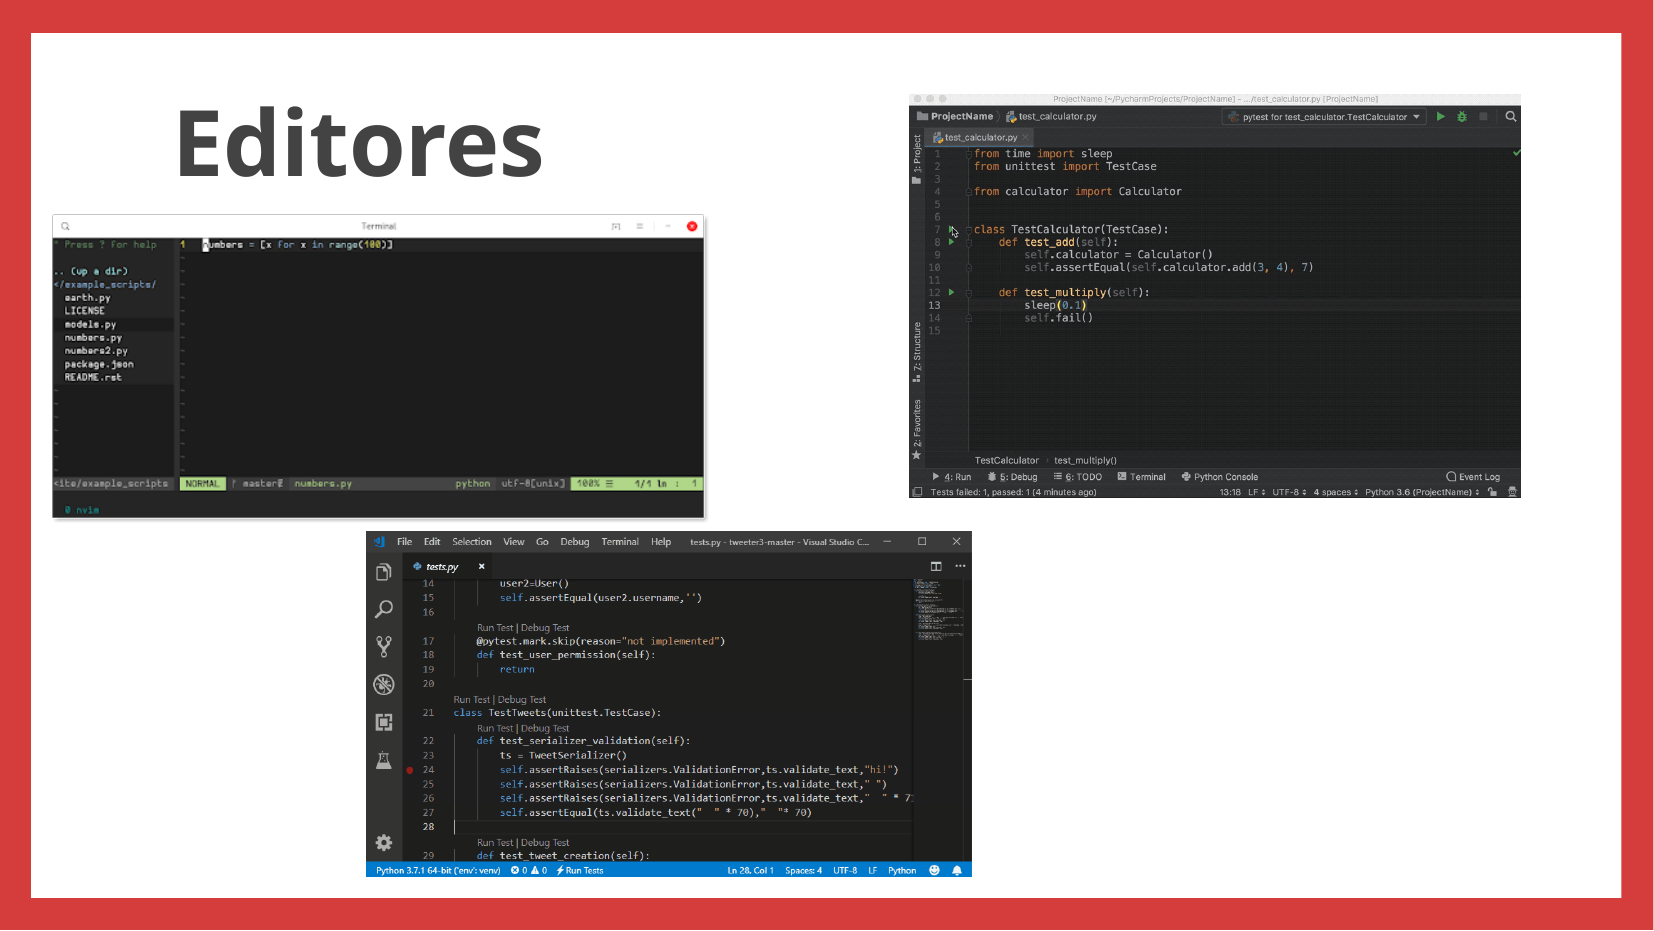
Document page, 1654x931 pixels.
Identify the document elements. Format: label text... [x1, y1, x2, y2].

picture [50, 212, 709, 523]
picture [909, 94, 1521, 498]
title Editores [157, 54, 1497, 239]
picture [366, 531, 972, 877]
